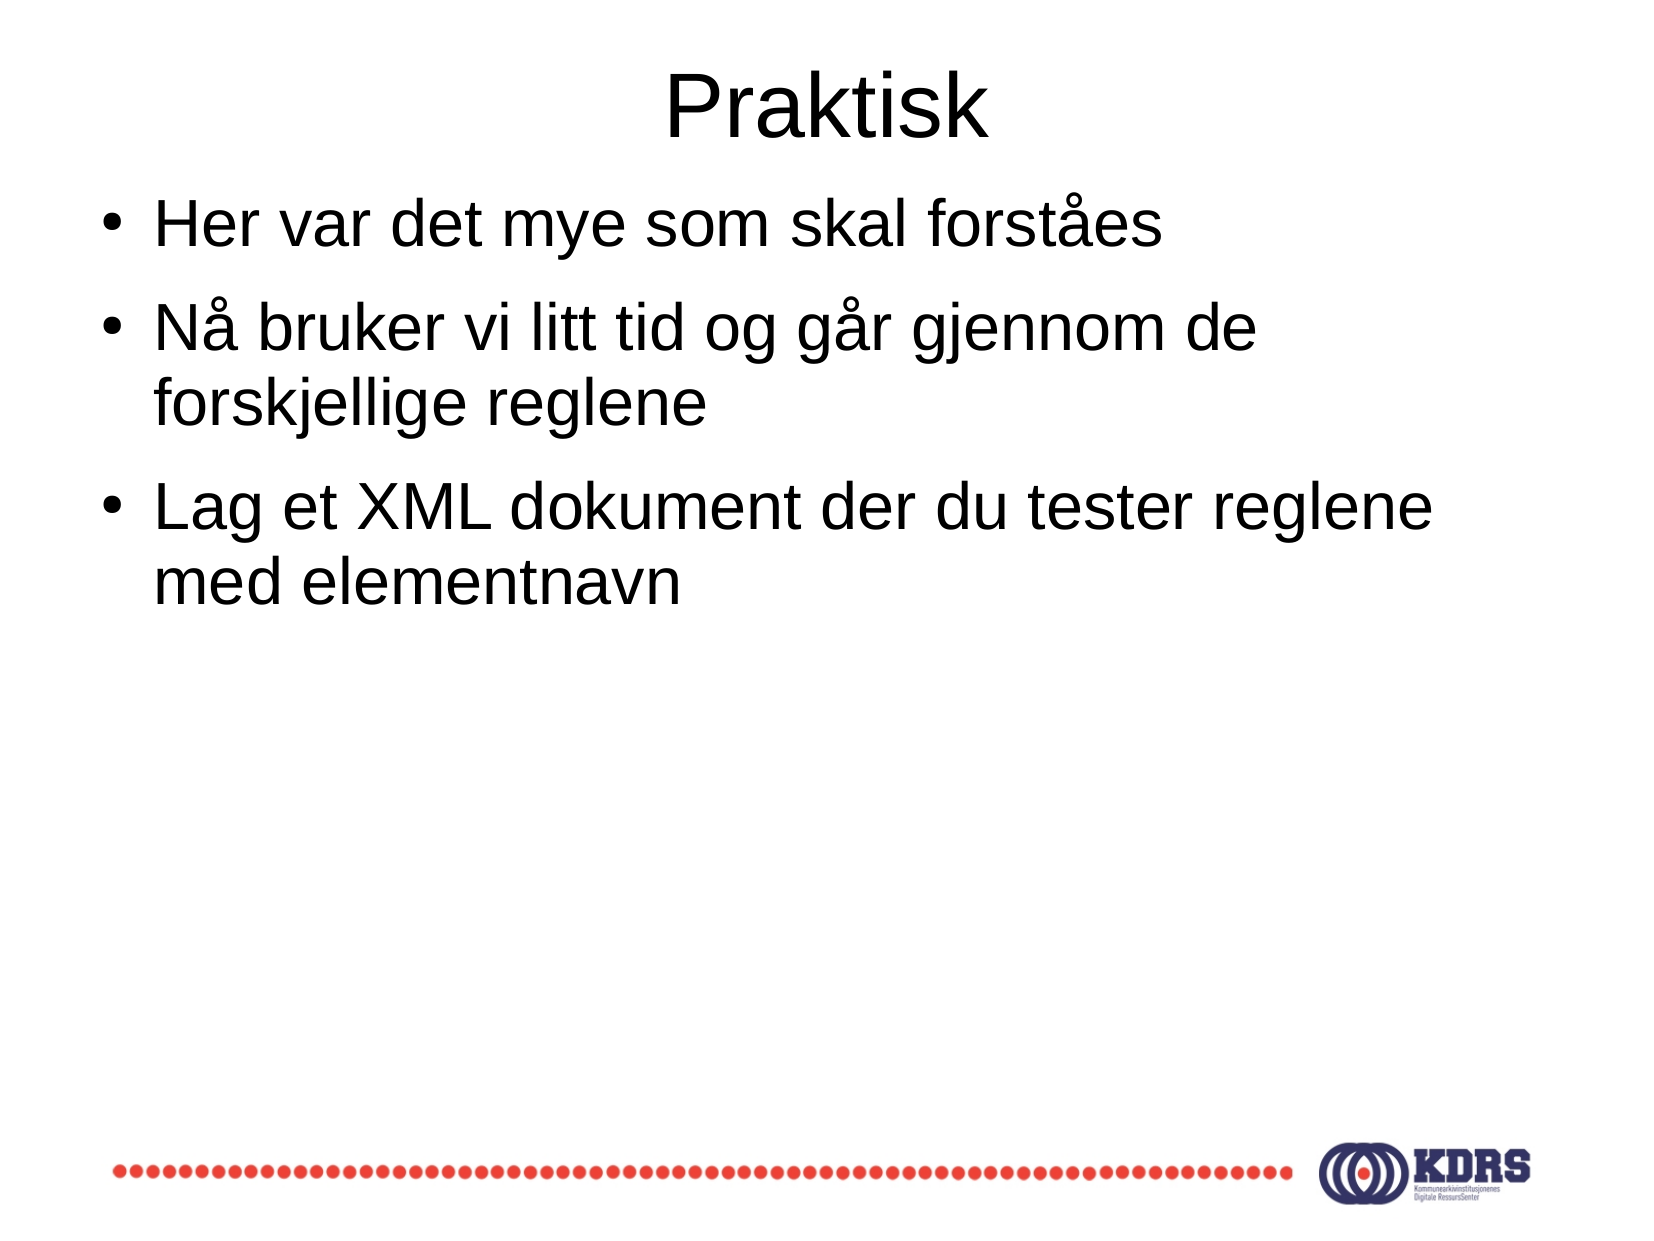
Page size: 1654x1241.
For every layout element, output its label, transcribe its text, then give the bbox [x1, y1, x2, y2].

title Praktisk [82, 49, 1571, 162]
picture [85, 1131, 1557, 1219]
list Her var det mye som skal forståes Nå bruker vi litt tid og går gjennom de forskjellige reglene Lag et XML dokument der du tester reglene med elementnavn [82, 185, 1571, 1131]
